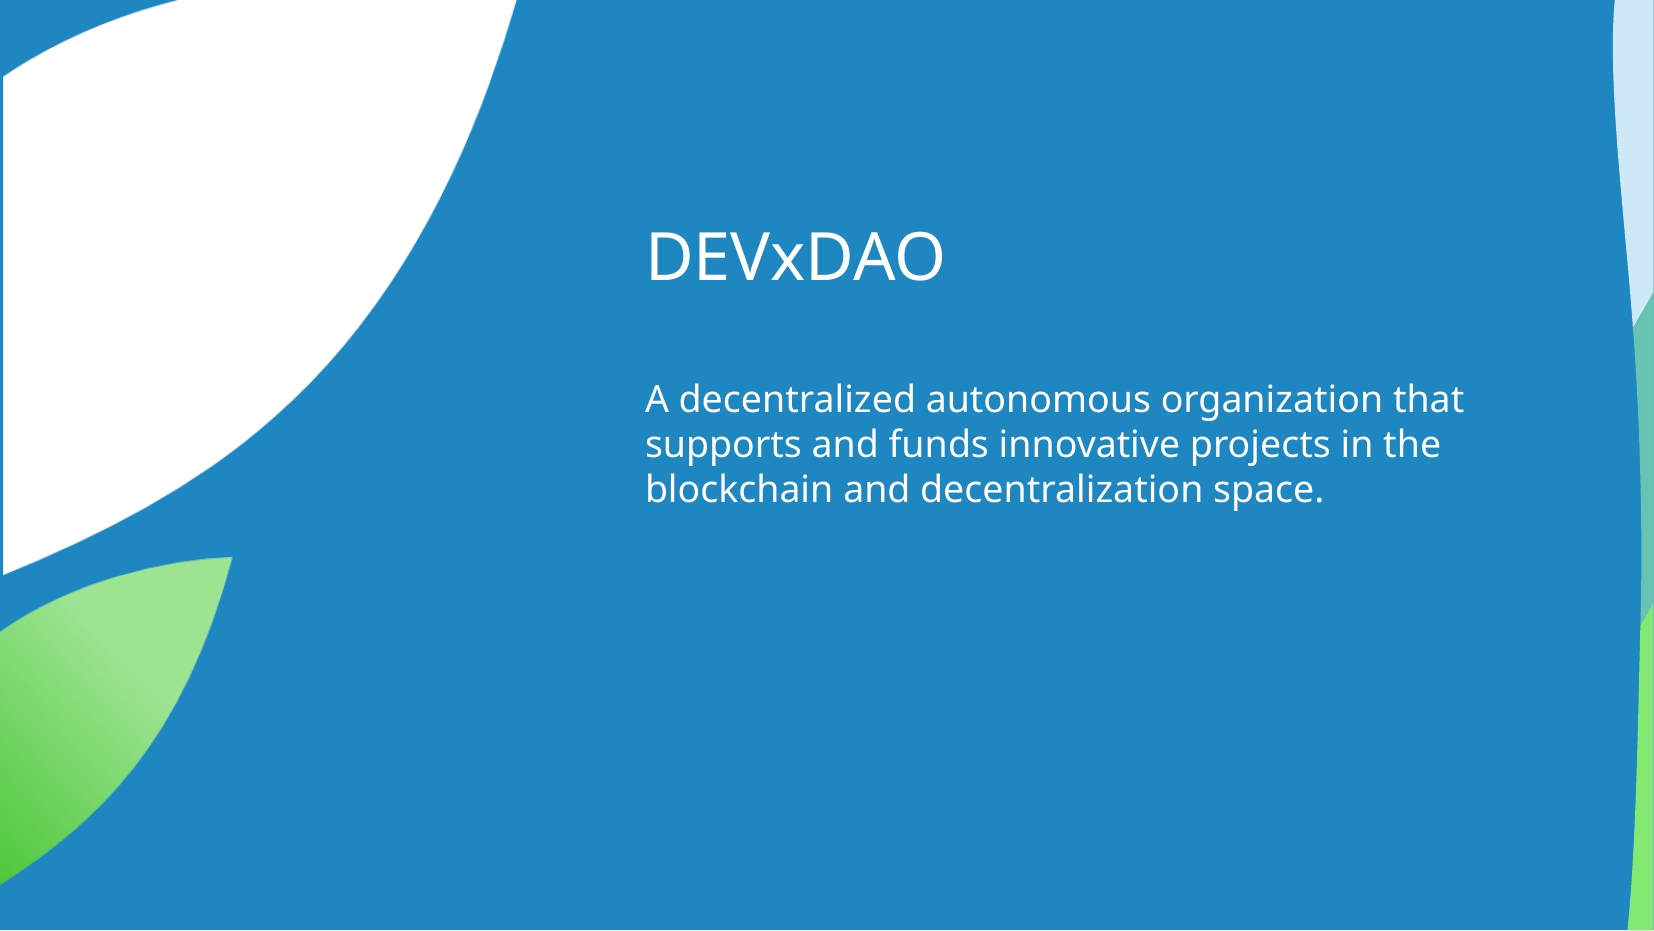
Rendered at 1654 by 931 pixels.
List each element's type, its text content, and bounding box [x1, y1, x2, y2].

text_box DEVxDAO [644, 213, 1560, 294]
picture [0, 0, 517, 885]
text_box A decentralized autonomous organization that supports and funds innovative projects in the blockchain and decentralization space. [644, 374, 1485, 803]
